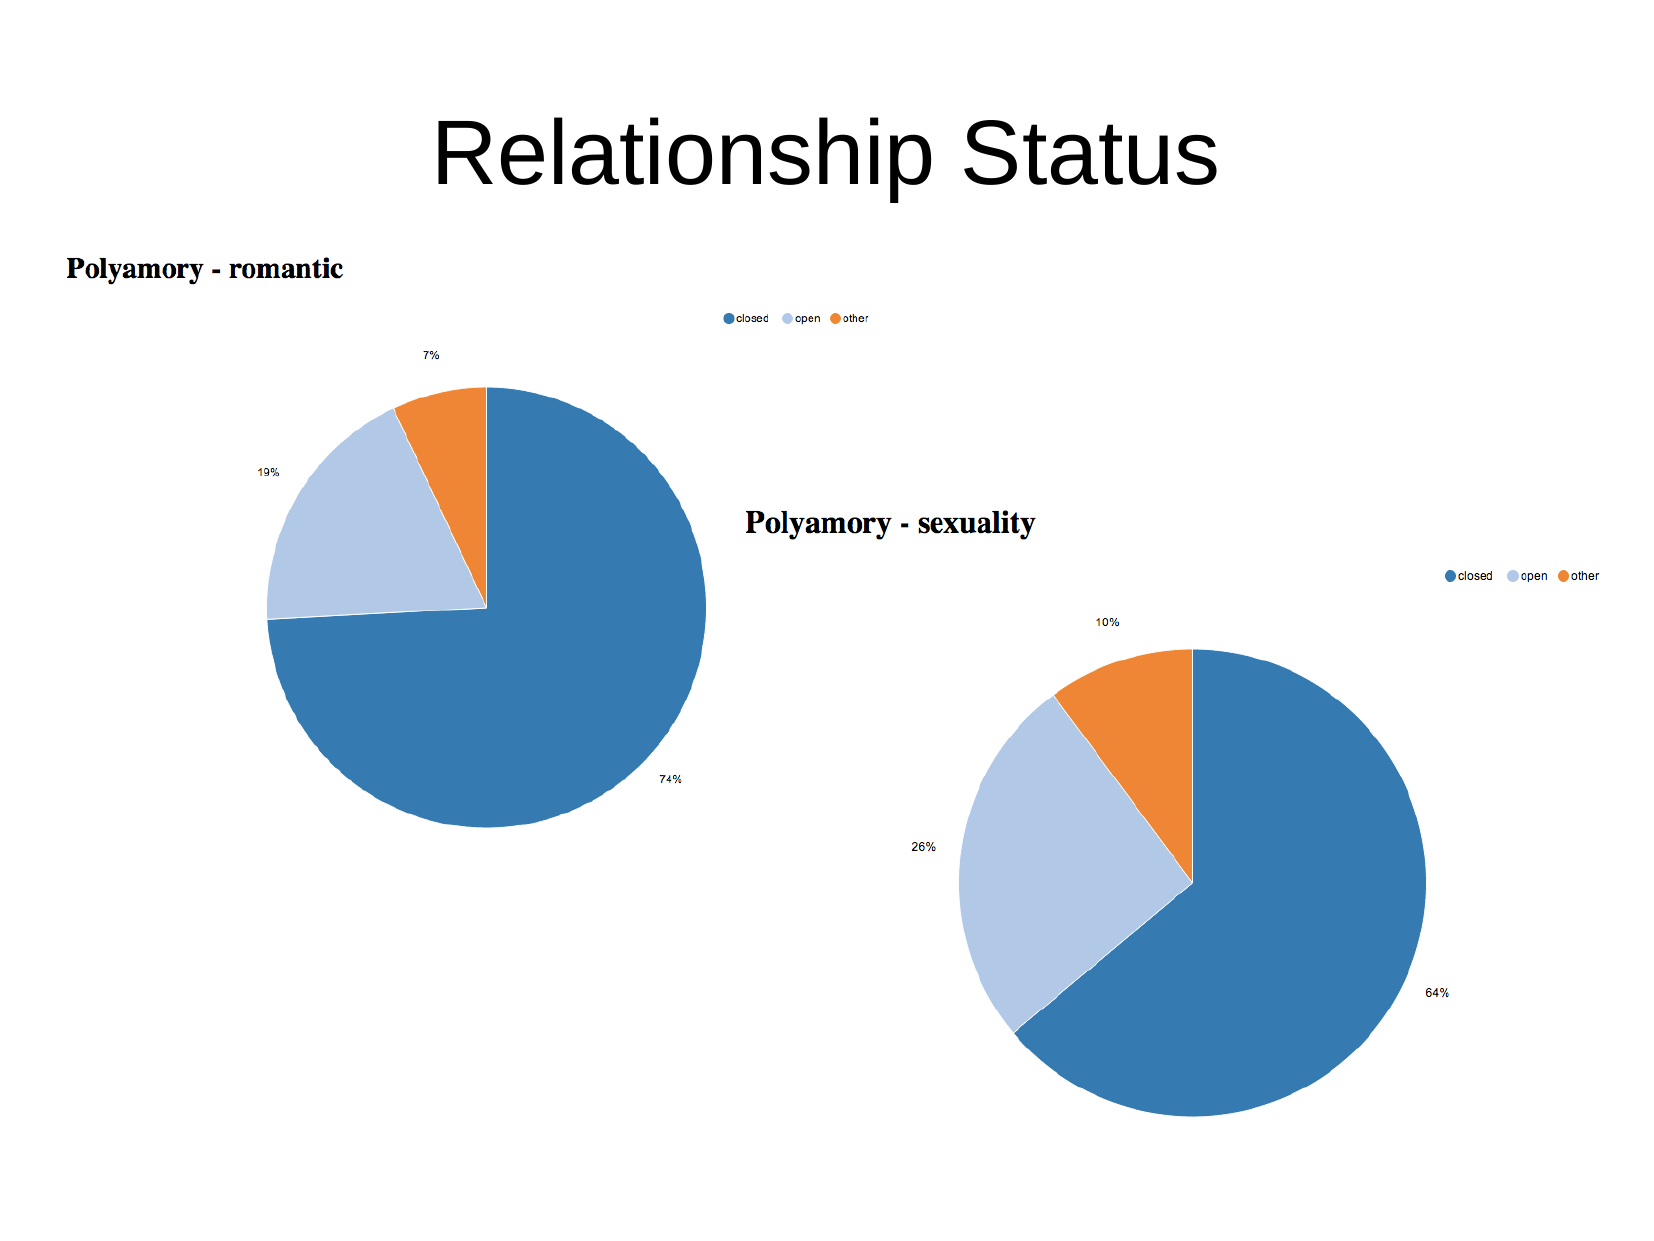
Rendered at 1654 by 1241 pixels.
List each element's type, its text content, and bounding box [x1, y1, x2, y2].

picture [67, 251, 1643, 1126]
title Relationship Status [82, 49, 1571, 257]
